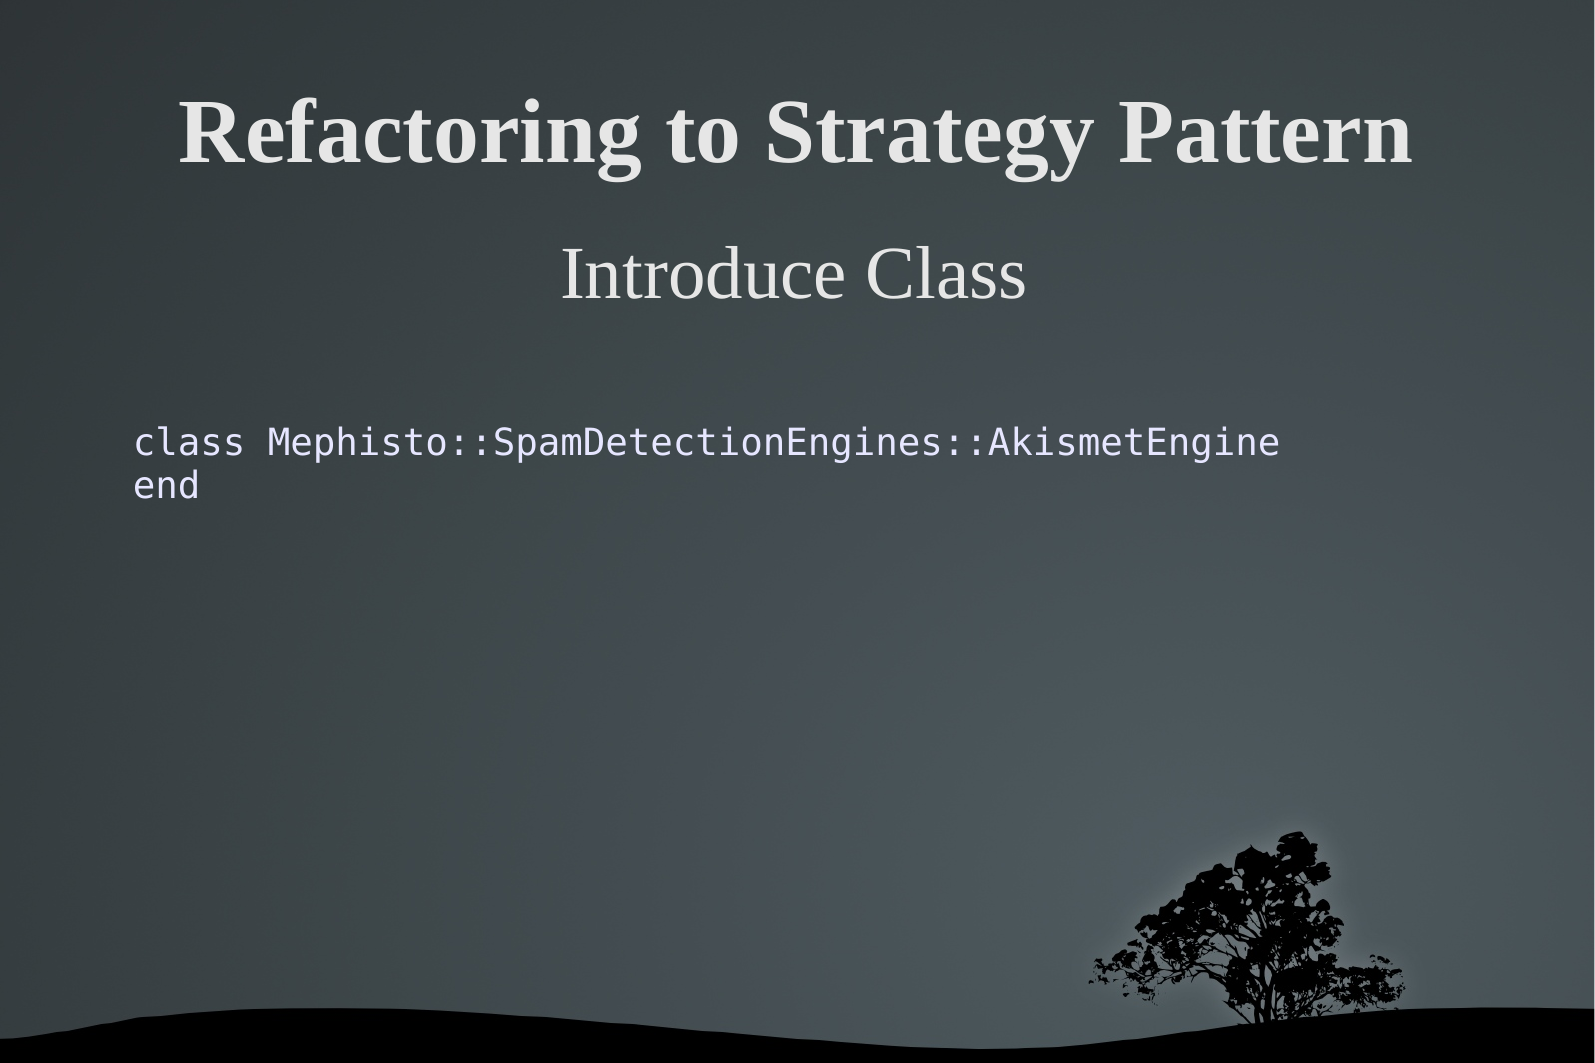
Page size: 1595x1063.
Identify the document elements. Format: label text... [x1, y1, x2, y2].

text_box class Mephisto::SpamDetectionEngines::AkismetEngine end [118, 413, 1477, 516]
title Refactoring to Strategy Pattern [79, 49, 1515, 213]
picture [0, 0, 1595, 1063]
title Introduce Class [76, 221, 1512, 325]
